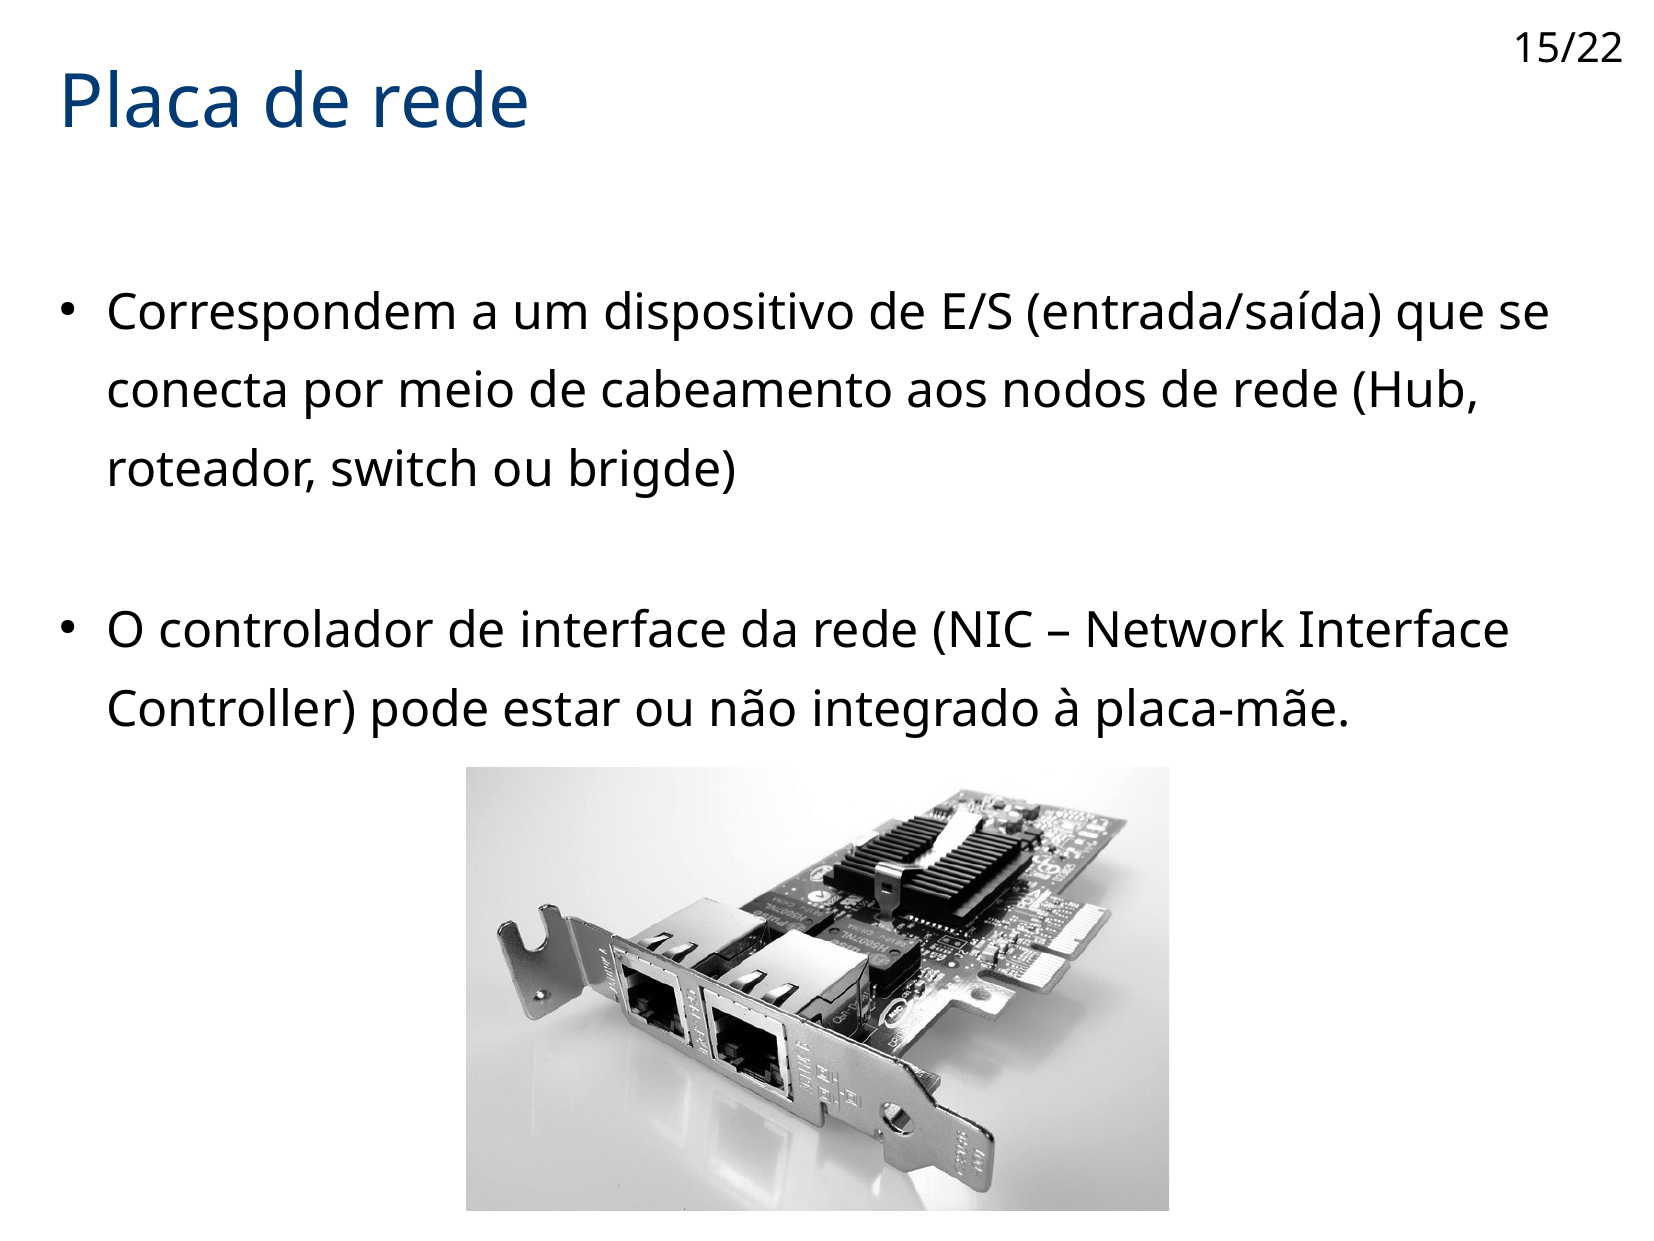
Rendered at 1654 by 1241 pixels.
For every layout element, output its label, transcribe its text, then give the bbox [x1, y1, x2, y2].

picture [466, 767, 1170, 1211]
list Correspondem a um dispositivo de E/S (entrada/saída) que se conecta por meio de cabeamento aos nodos de rede (Hub, roteador, switch ou brigde) O controlador de interface da rede (NIC – Network Interface Controller) pode estar ou não integrado à placa-mãe. [59, 265, 1625, 1211]
title Placa de rede [59, 47, 1625, 166]
